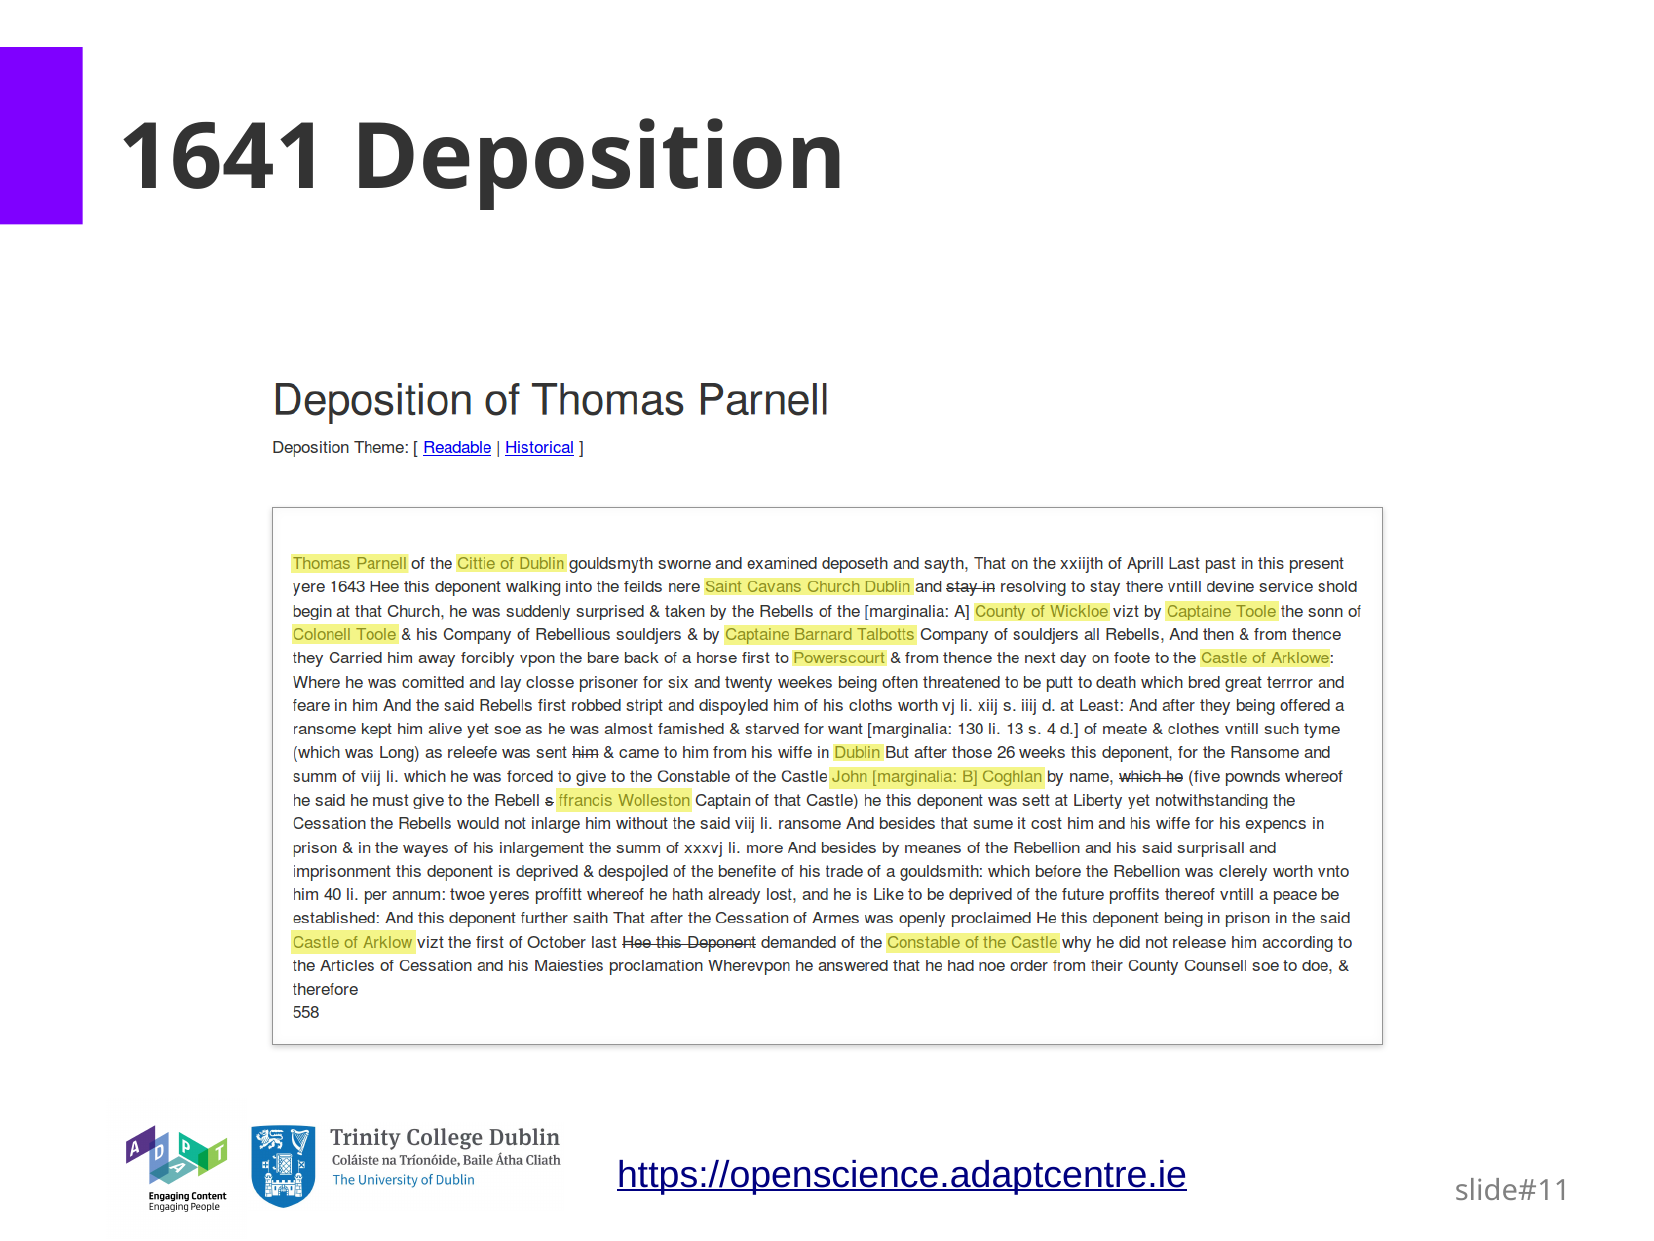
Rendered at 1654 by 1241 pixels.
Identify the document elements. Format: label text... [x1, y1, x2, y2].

picture [248, 1122, 564, 1211]
title 1641 Deposition [118, 49, 1571, 257]
picture [256, 354, 1398, 1074]
picture [106, 1098, 247, 1239]
